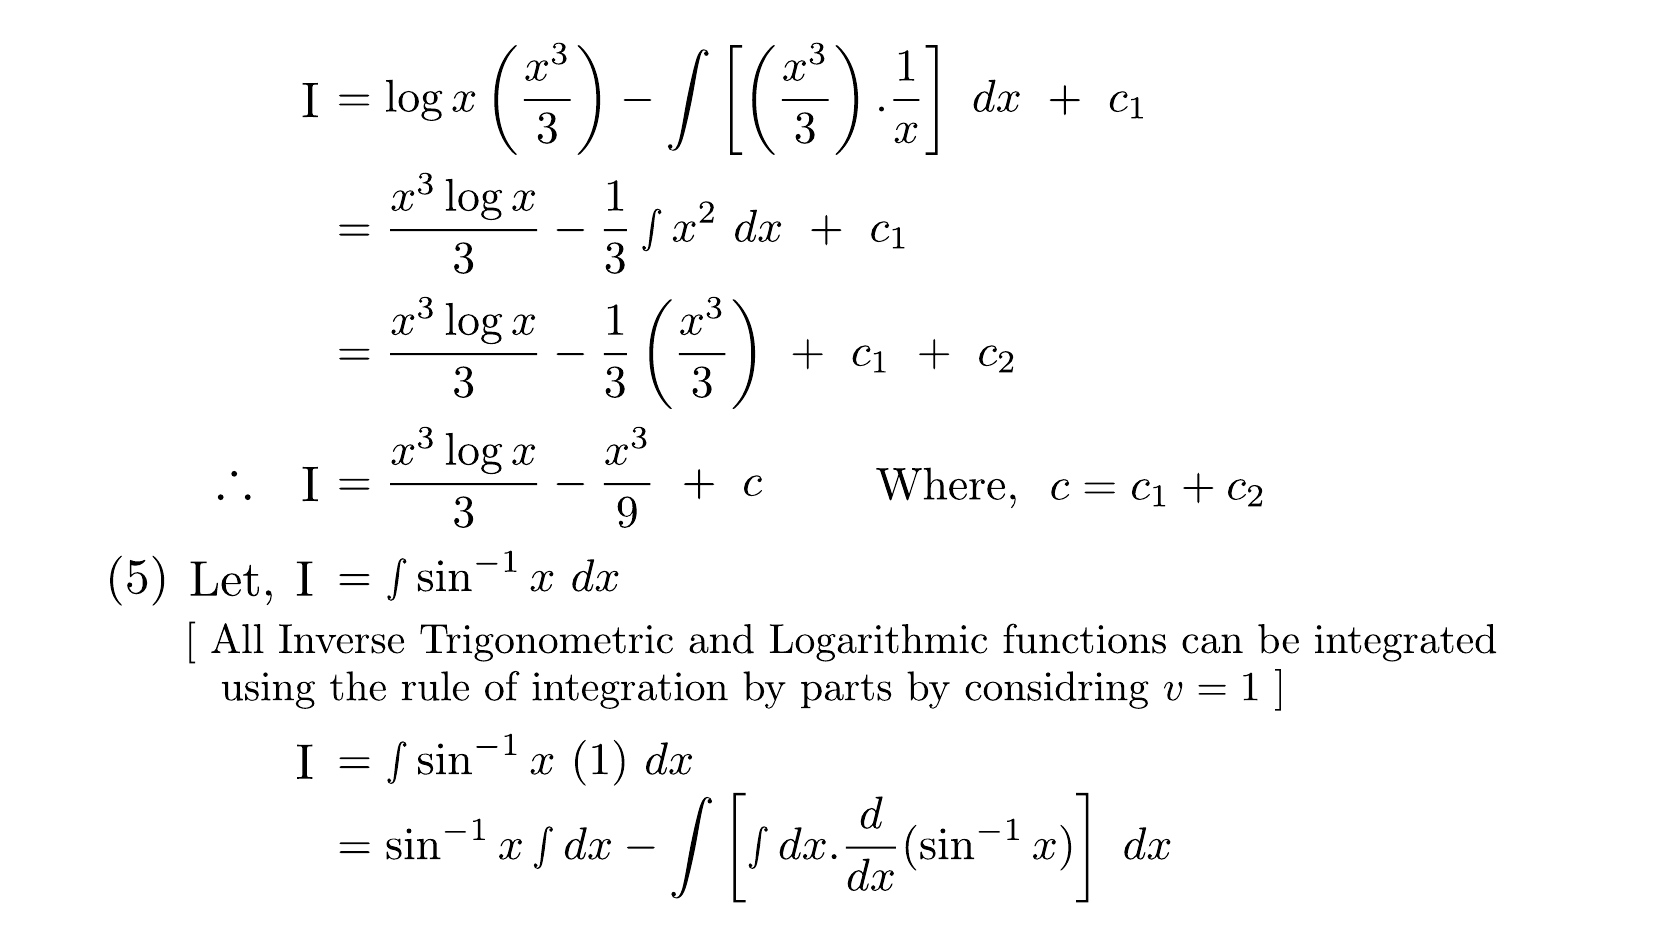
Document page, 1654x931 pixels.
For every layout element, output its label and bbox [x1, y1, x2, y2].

text_box [217, 470, 251, 501]
title [47, 36, 1607, 899]
text_box [338, 172, 905, 274]
text_box [338, 42, 1143, 155]
text_box [190, 561, 272, 606]
text_box [338, 733, 693, 786]
text_box [876, 467, 1263, 509]
text_box [338, 426, 762, 528]
text_box [296, 561, 313, 596]
text_box [302, 82, 318, 118]
text_box [107, 555, 165, 606]
text_box [302, 466, 318, 502]
text_box [338, 550, 619, 601]
text_box [297, 744, 313, 779]
text_box [221, 669, 1281, 711]
text_box [338, 296, 1014, 409]
text_box [339, 792, 1171, 903]
text_box [186, 621, 1497, 664]
